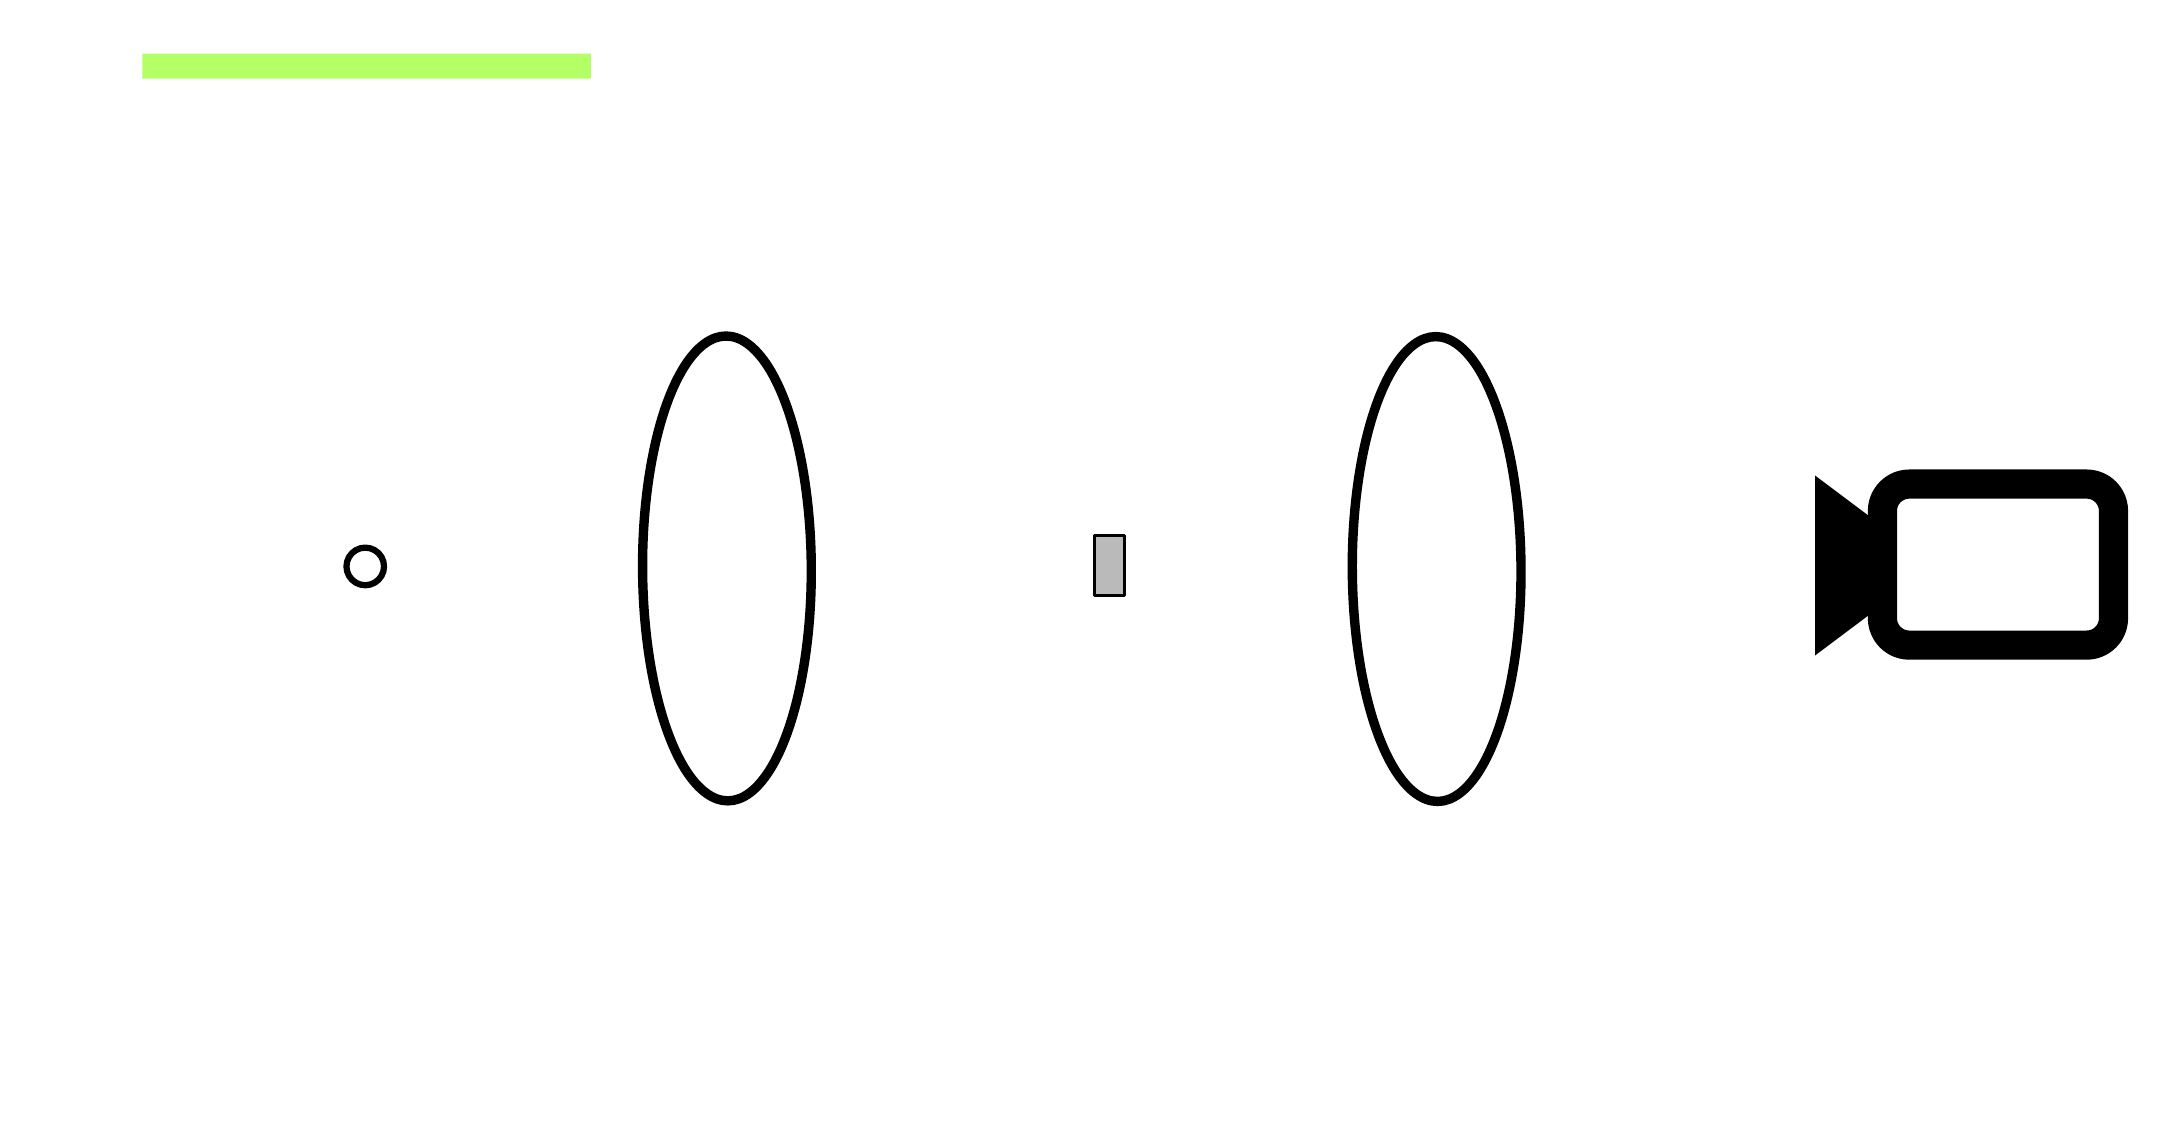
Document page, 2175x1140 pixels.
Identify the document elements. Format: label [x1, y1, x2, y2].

text_box [642, 336, 812, 801]
text_box [1352, 336, 1522, 802]
text_box [1882, 484, 2114, 646]
text_box [1815, 475, 1876, 656]
text_box [1094, 535, 1125, 596]
